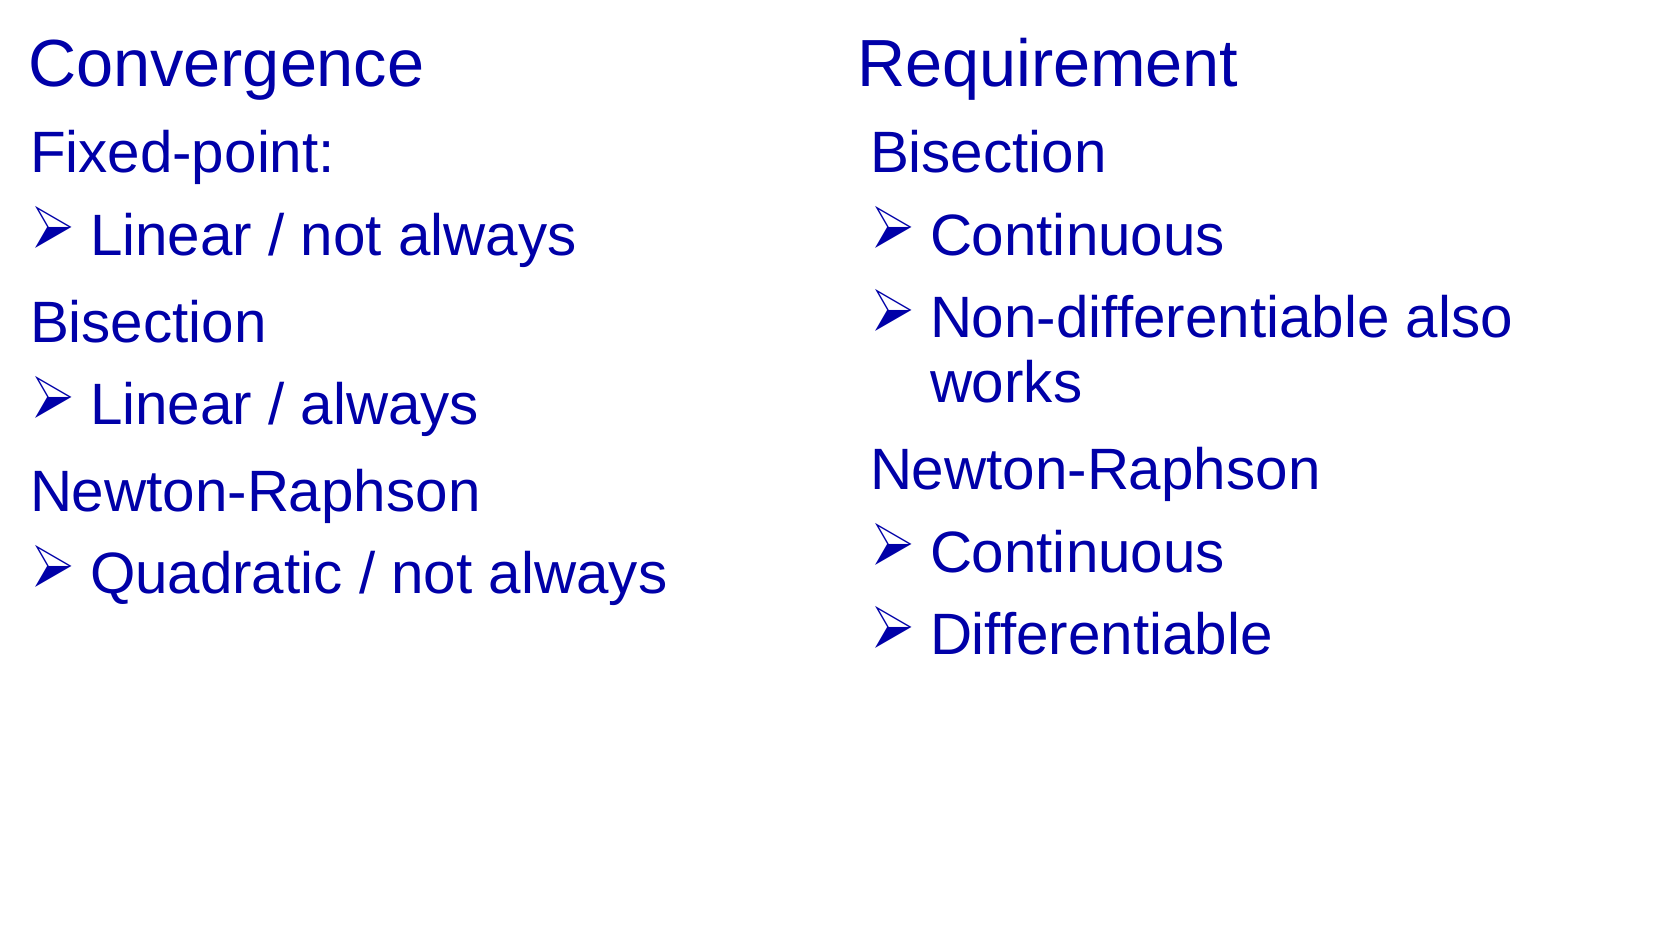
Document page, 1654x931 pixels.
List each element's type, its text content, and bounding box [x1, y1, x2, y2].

list Fixed-point: Linear / not always Bisection Linear / always Newton-Raphson Quadratic / not always [30, 120, 706, 916]
list Bisection Continuous Non-differentiable also works Newton-Raphson Continuous Differentiable [870, 120, 1546, 916]
title Convergence Requirement [28, 21, 1626, 106]
